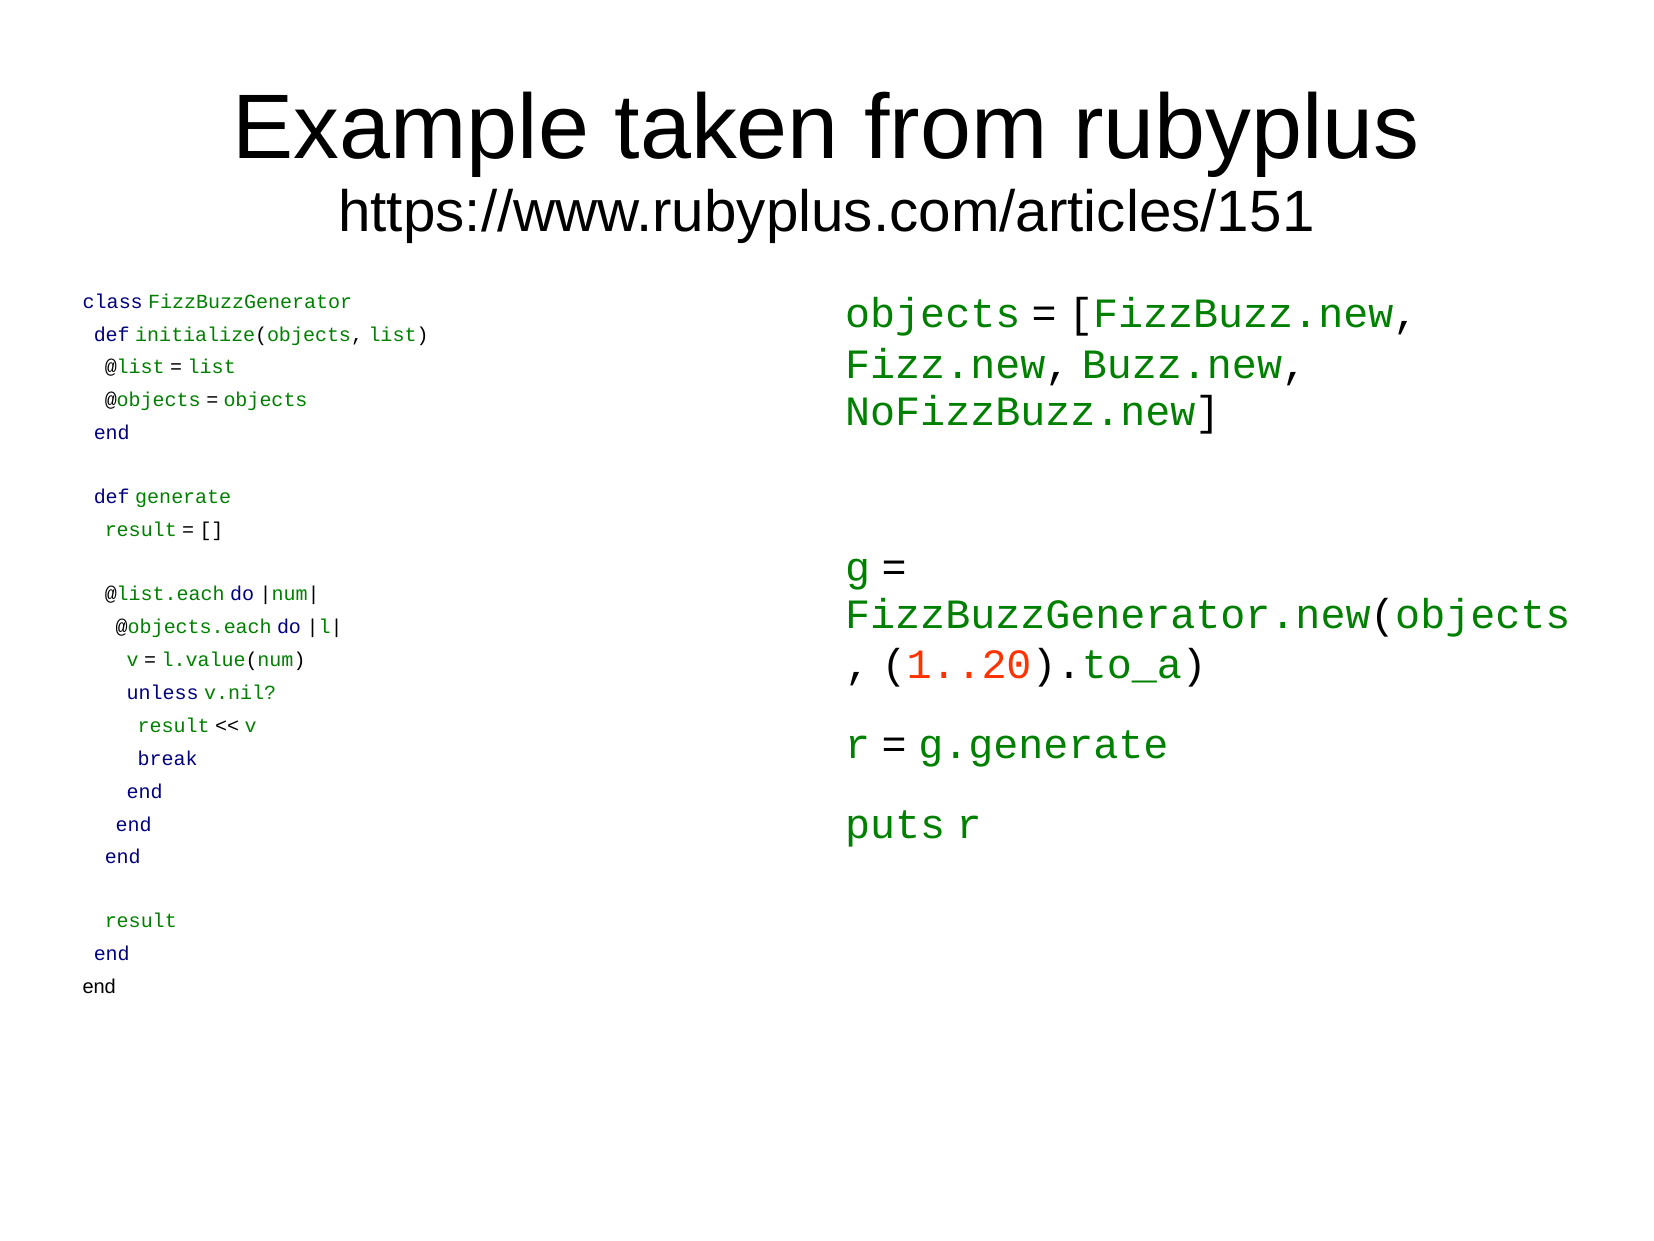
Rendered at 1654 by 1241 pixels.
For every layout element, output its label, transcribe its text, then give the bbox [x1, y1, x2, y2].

list objects = [FizzBuzz.new, Fizz.new, Buzz.new, NoFizzBuzz.new] g = FizzBuzzGenerator.new(objects, (1..20).to_a) r = g.generate puts r [845, 290, 1572, 1010]
text_box Example taken from rubyplus https://www.rubyplus.com/articles/151 [82, 56, 1571, 264]
list class FizzBuzzGenerator def initialize(objects, list) @list = list @objects = objects end def generate result = [] @list.each do |num| @objects.each do |l| v = l.value(num) unless v.nil? result << v break end end end result end end [82, 290, 809, 1010]
